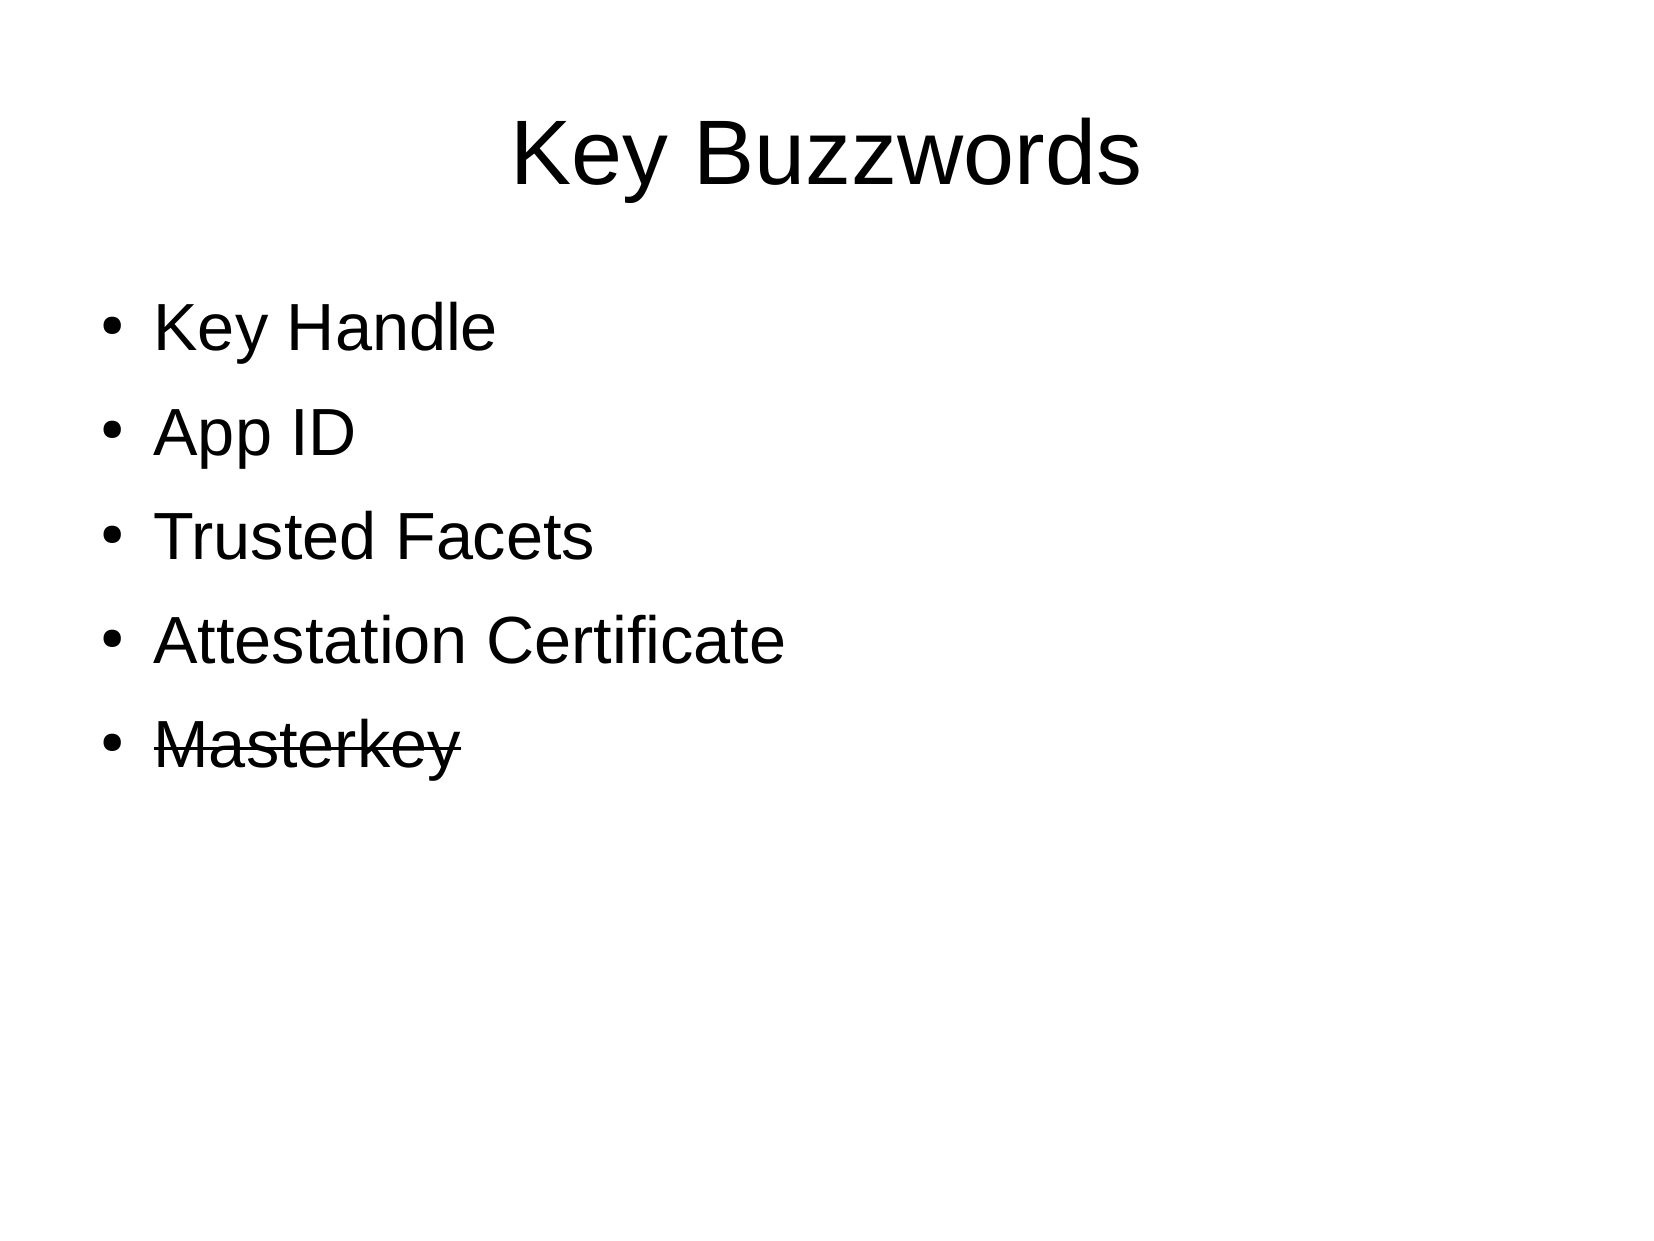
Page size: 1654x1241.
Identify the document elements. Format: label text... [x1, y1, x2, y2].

title Key Buzzwords [82, 49, 1571, 257]
list Key Handle App ID Trusted Facets Attestation Certificate Masterkey [82, 290, 1571, 1010]
